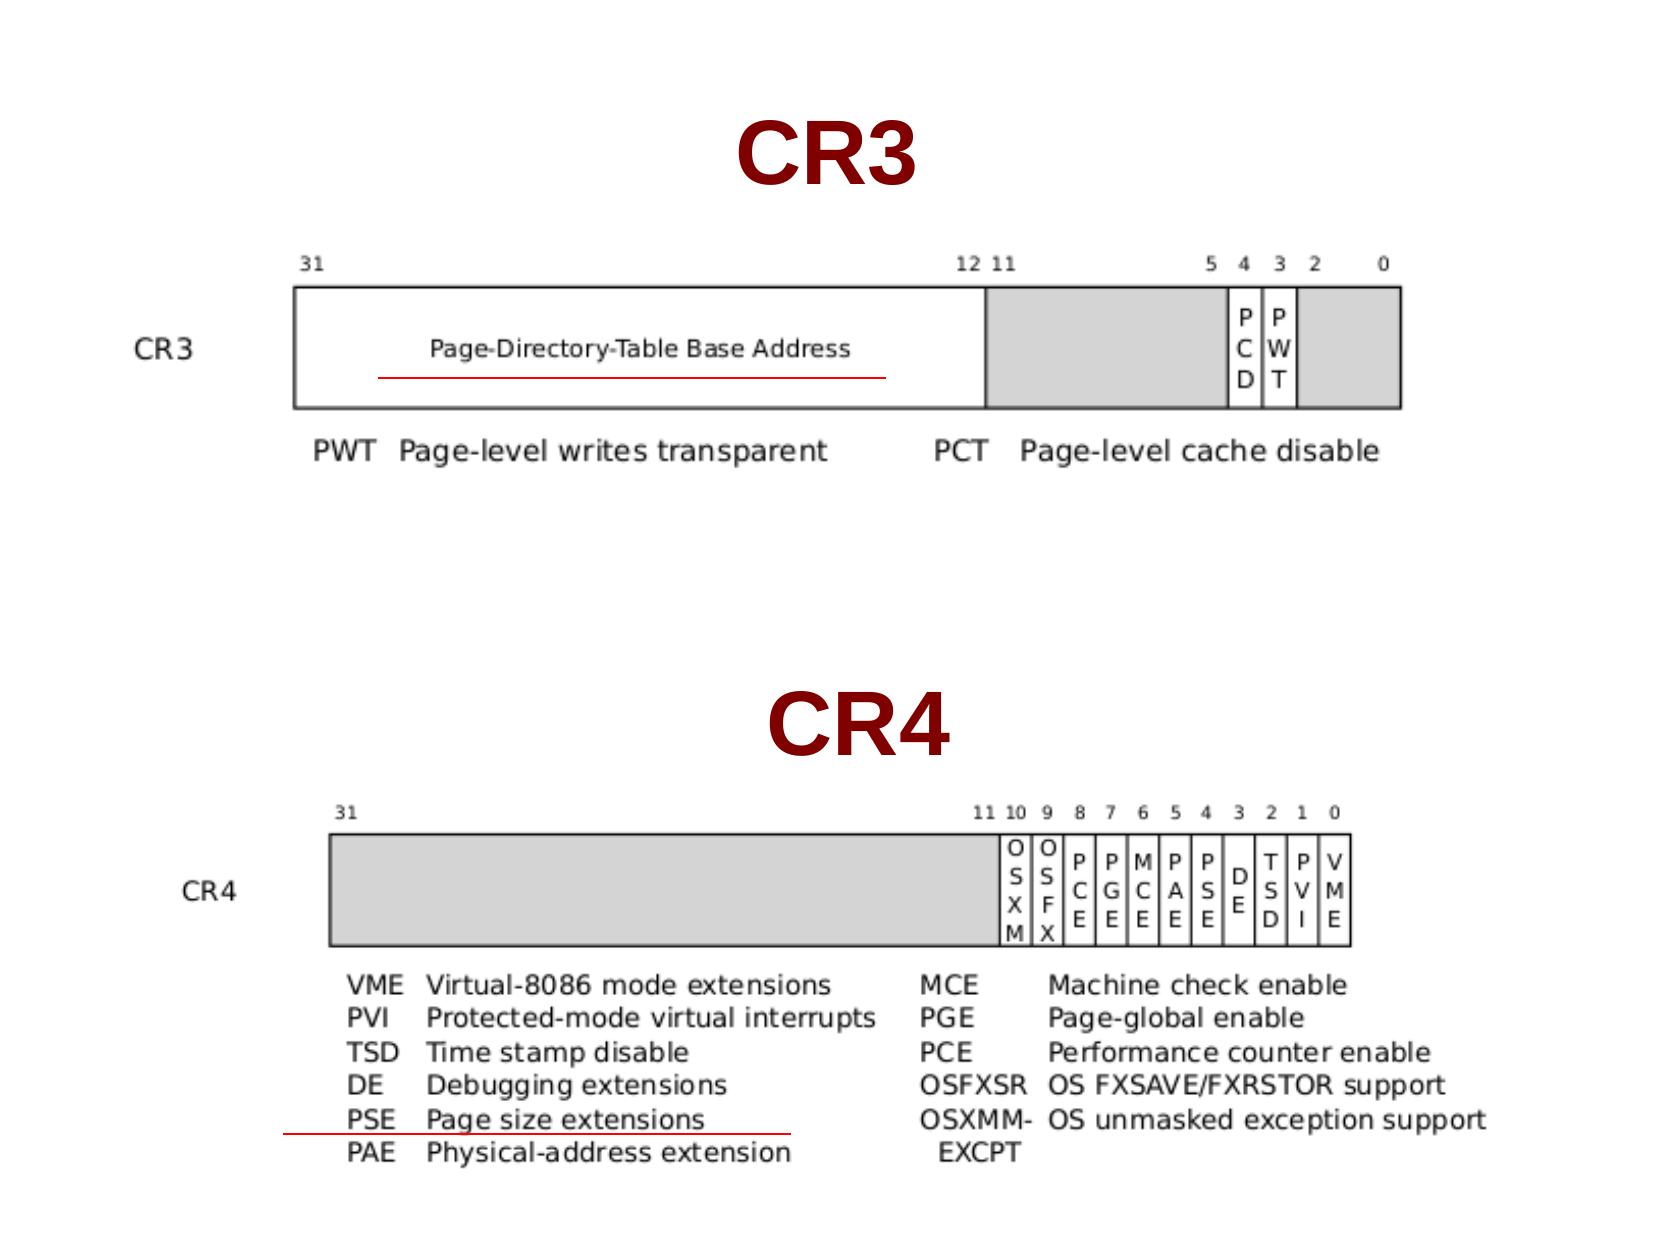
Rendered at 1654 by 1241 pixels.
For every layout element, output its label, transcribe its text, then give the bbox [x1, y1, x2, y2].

title CR4 [114, 620, 1603, 828]
title CR3 [82, 49, 1571, 225]
picture [129, 791, 1560, 1201]
picture [70, 225, 1619, 508]
